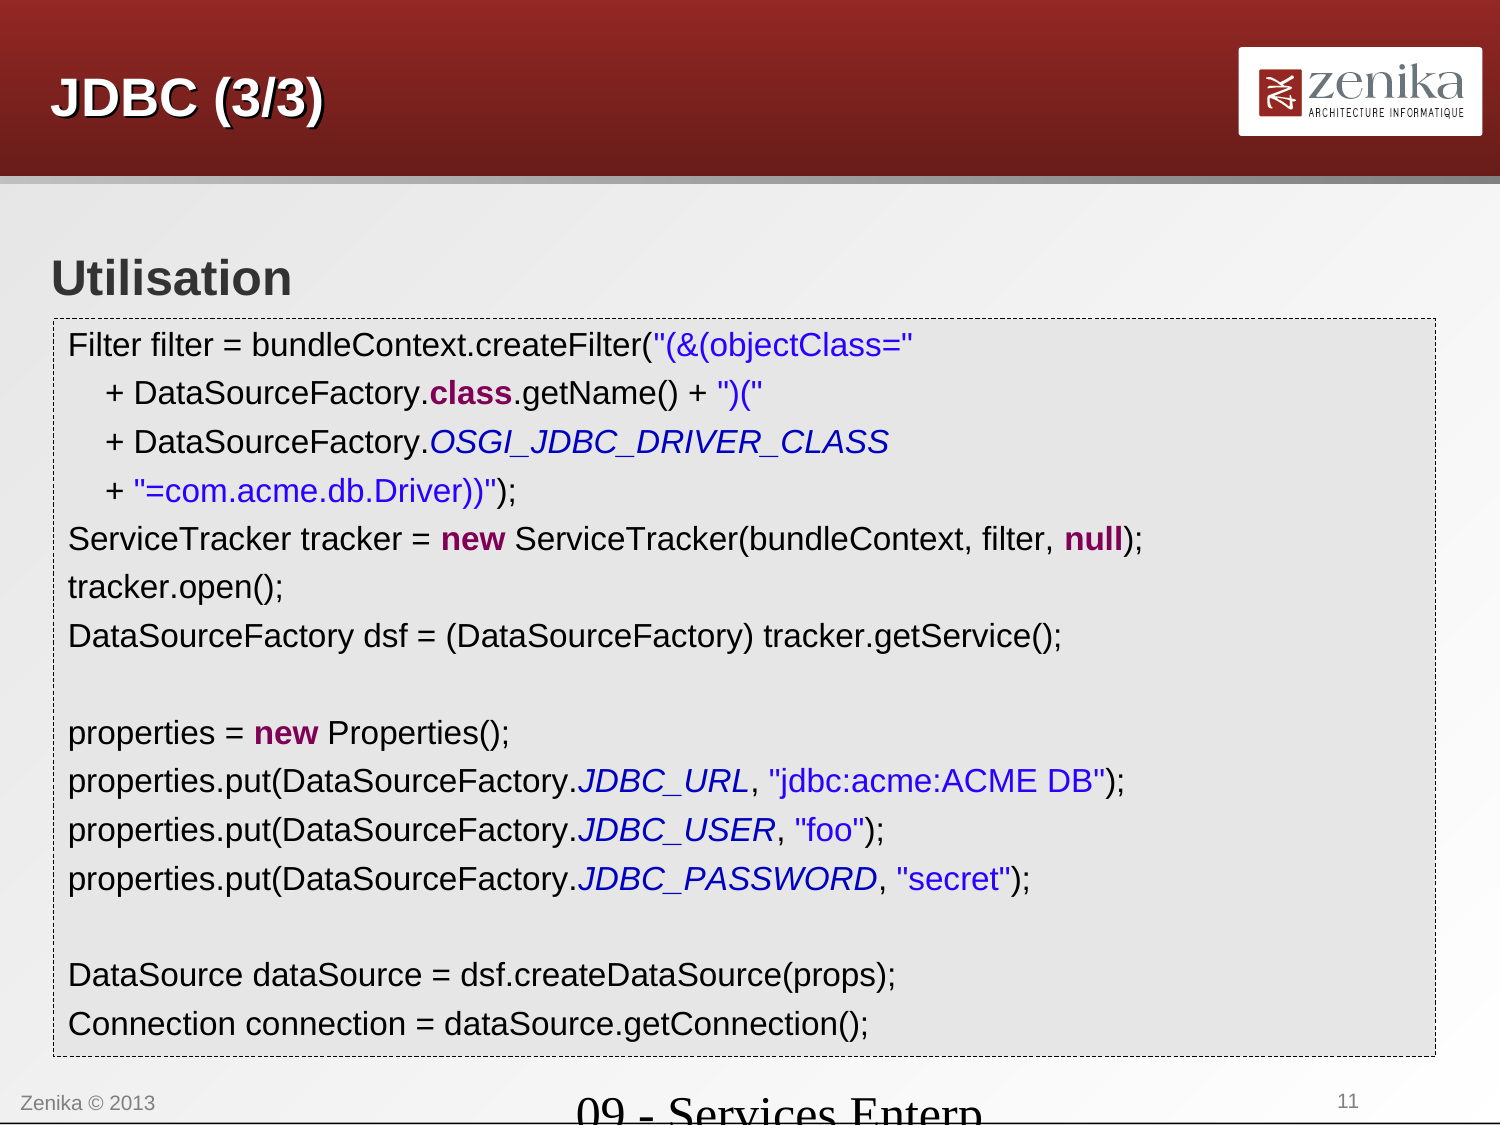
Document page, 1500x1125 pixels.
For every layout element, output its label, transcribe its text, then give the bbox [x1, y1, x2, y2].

picture [1257, 58, 1464, 125]
title JDBC (3/3) [50, 15, 1206, 180]
list Utilisation [50, 249, 1447, 1034]
list Filter filter = bundleContext.createFilter("(&(objectClass=" + DataSourceFactory.class.getName() + ")(" + DataSourceFactory.OSGI_JDBC_DRIVER_CLASS + "=com.acme.db.Driver))"); ServiceTracker tracker = new ServiceTracker(bundleContext, filter, null); tracker.open(); DataSourceFactory dsf = (DataSourceFactory) tracker.getService(); properties = new Properties(); properties.put(DataSourceFactory.JDBC_URL, "jdbc:acme:ACME DB"); properties.put(DataSourceFactory.JDBC_USER, "foo"); properties.put(DataSourceFactory.JDBC_PASSWORD, "secret"); DataSource dataSource = dsf.createDataSource(props); Connection connection = dataSource.getConnection(); [53, 318, 1436, 1057]
